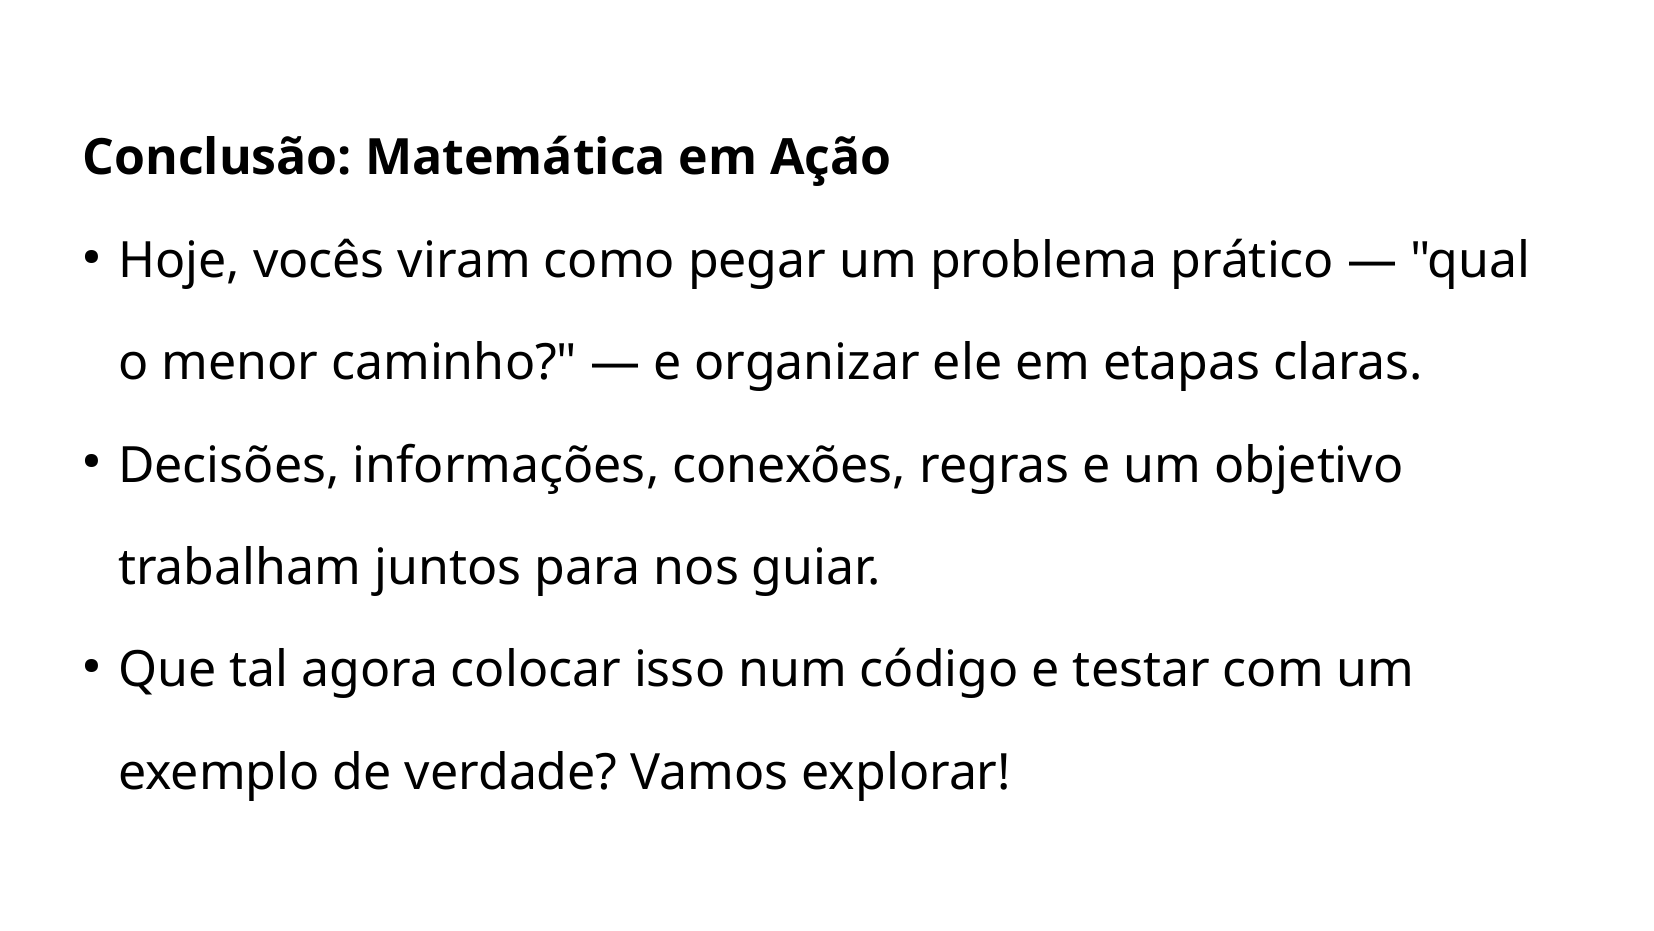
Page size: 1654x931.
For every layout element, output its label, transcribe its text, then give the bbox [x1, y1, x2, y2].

subtitle Conclusão: Matemática em Ação Hoje, vocês viram como pegar um problema prático — "qual o menor caminho?" — e organizar ele em etapas claras. Decisões, informações, conexões, regras e um objetivo trabalham juntos para nos guiar. Que tal agora colocar isso num código e testar com um exemplo de verdade? Vamos explorar! [82, 87, 1571, 760]
